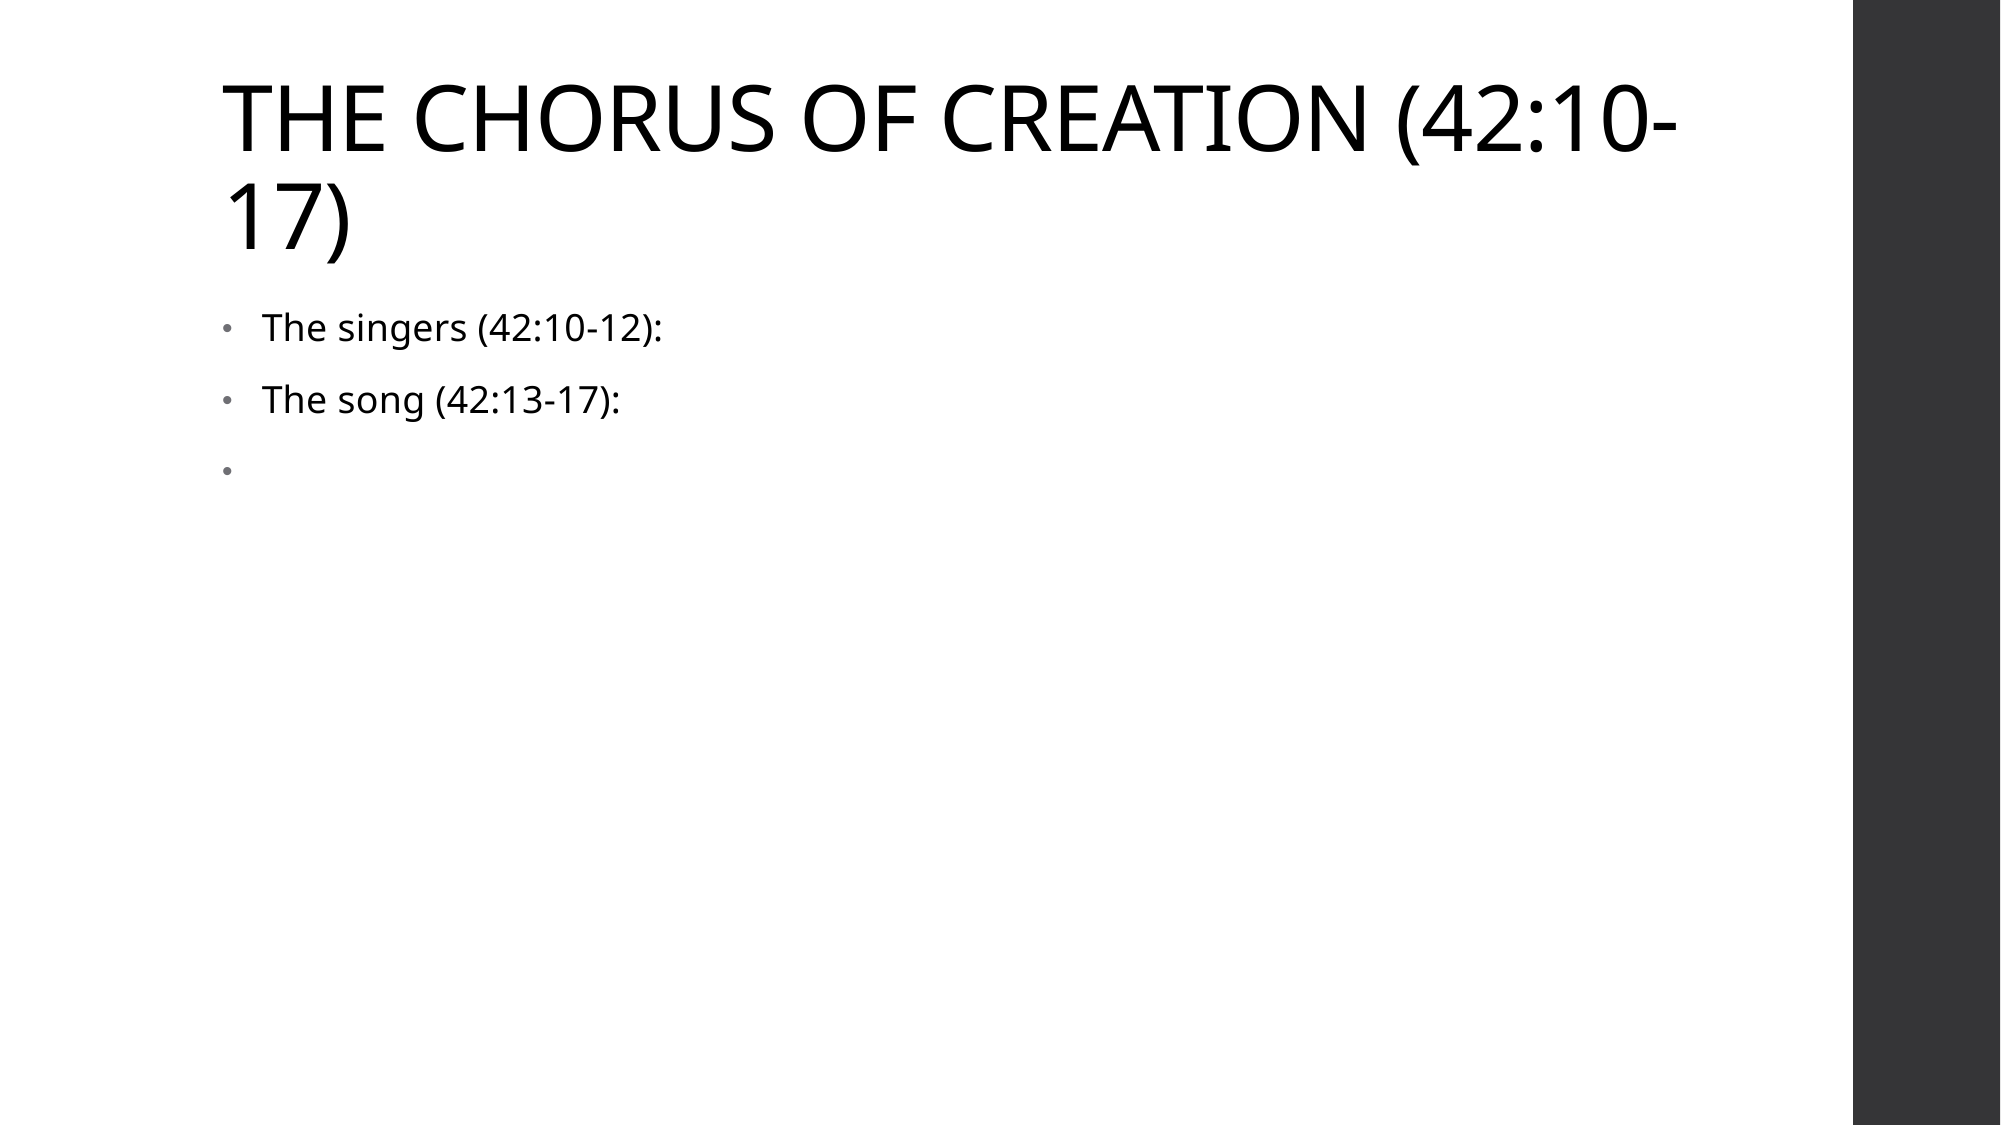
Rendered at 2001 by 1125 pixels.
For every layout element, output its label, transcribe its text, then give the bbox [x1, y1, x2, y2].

title THE CHORUS OF CREATION (42:10-17) [206, 60, 1797, 278]
list The singers (42:10-12): The song (42:13-17): [206, 299, 1617, 1014]
